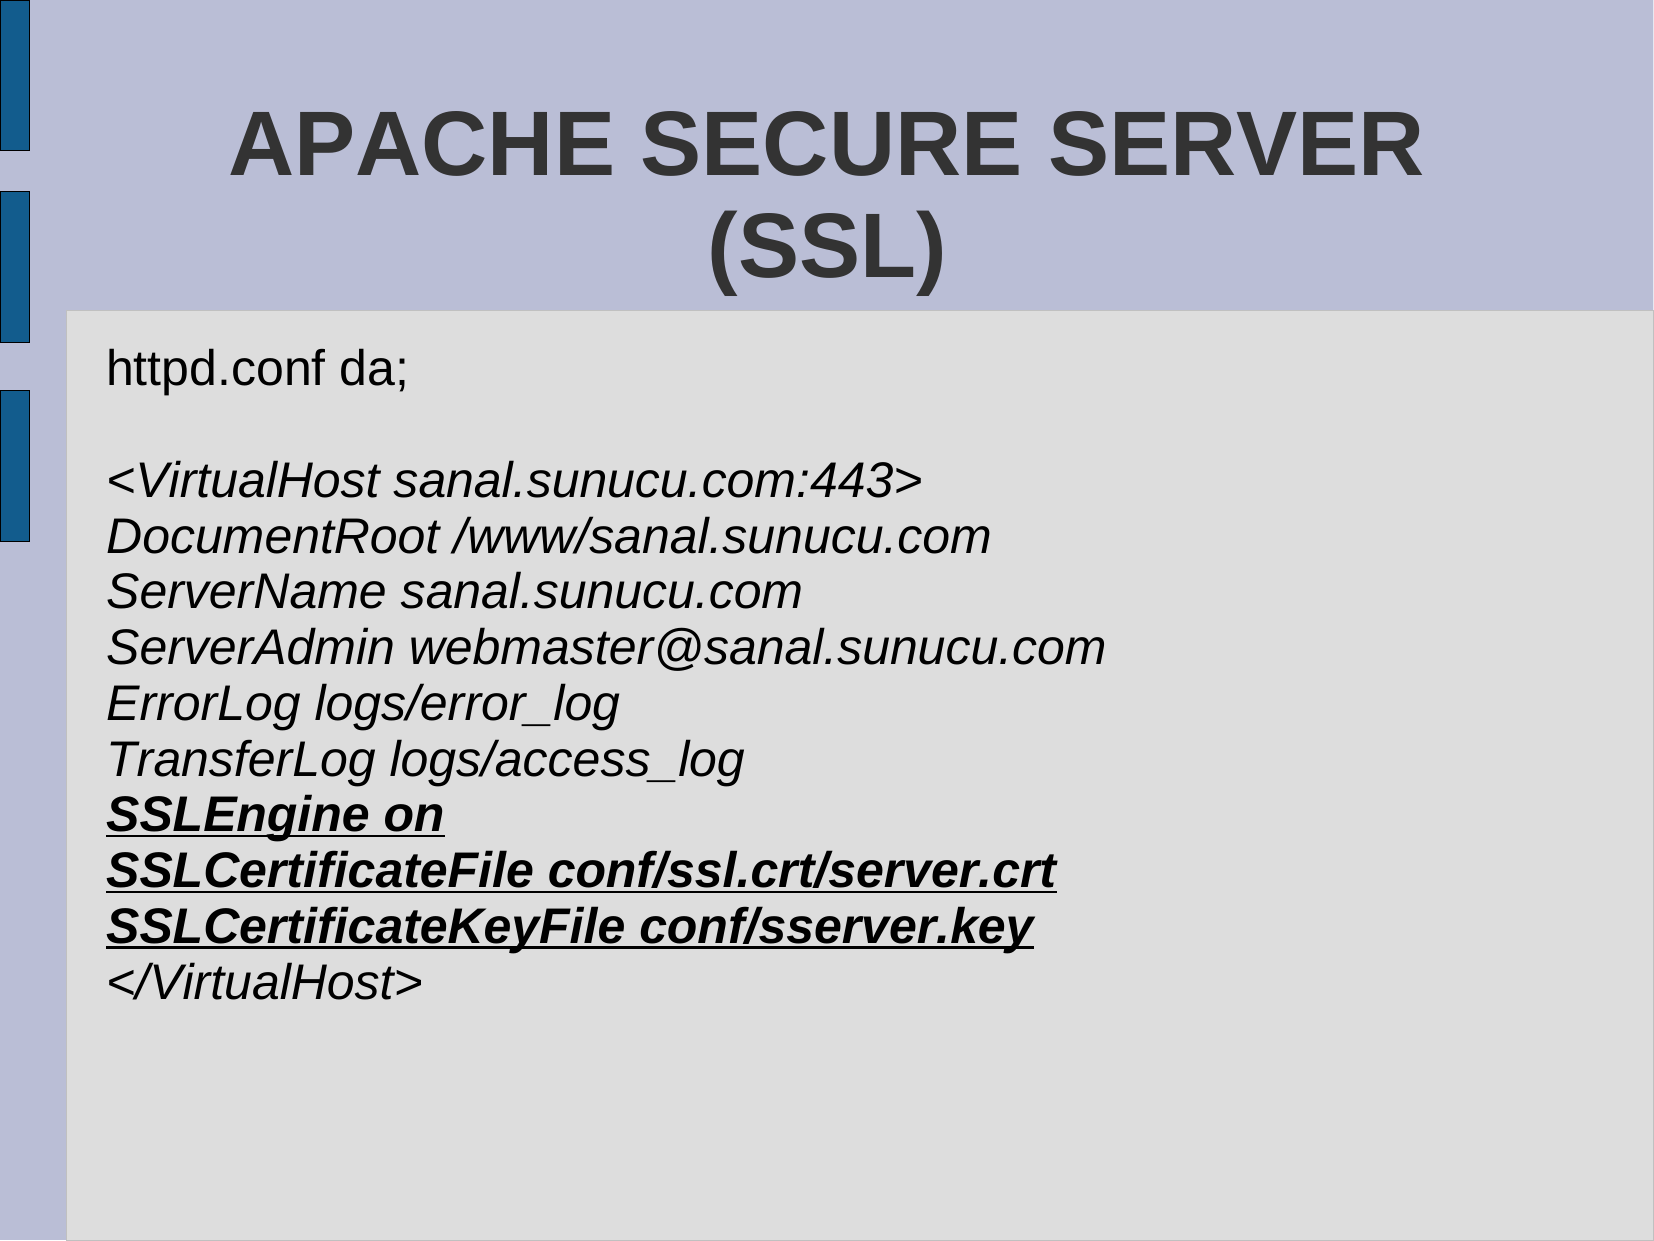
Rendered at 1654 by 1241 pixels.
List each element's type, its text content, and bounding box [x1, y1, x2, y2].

title APACHE SECURE SERVER (SSL) [121, 87, 1534, 302]
list httpd.conf da; <VirtualHost sanal.sunucu.com:443> DocumentRoot /www/sanal.sunucu.com ServerName sanal.sunucu.com ServerAdmin webmaster@sanal.sunucu.com ErrorLog logs/error_log TransferLog logs/access_log SSLEngine on SSLCertificateFile conf/ssl.crt/server.crt SSLCertificateKeyFile conf/sserver.key </VirtualHost> [88, 340, 1506, 1123]
